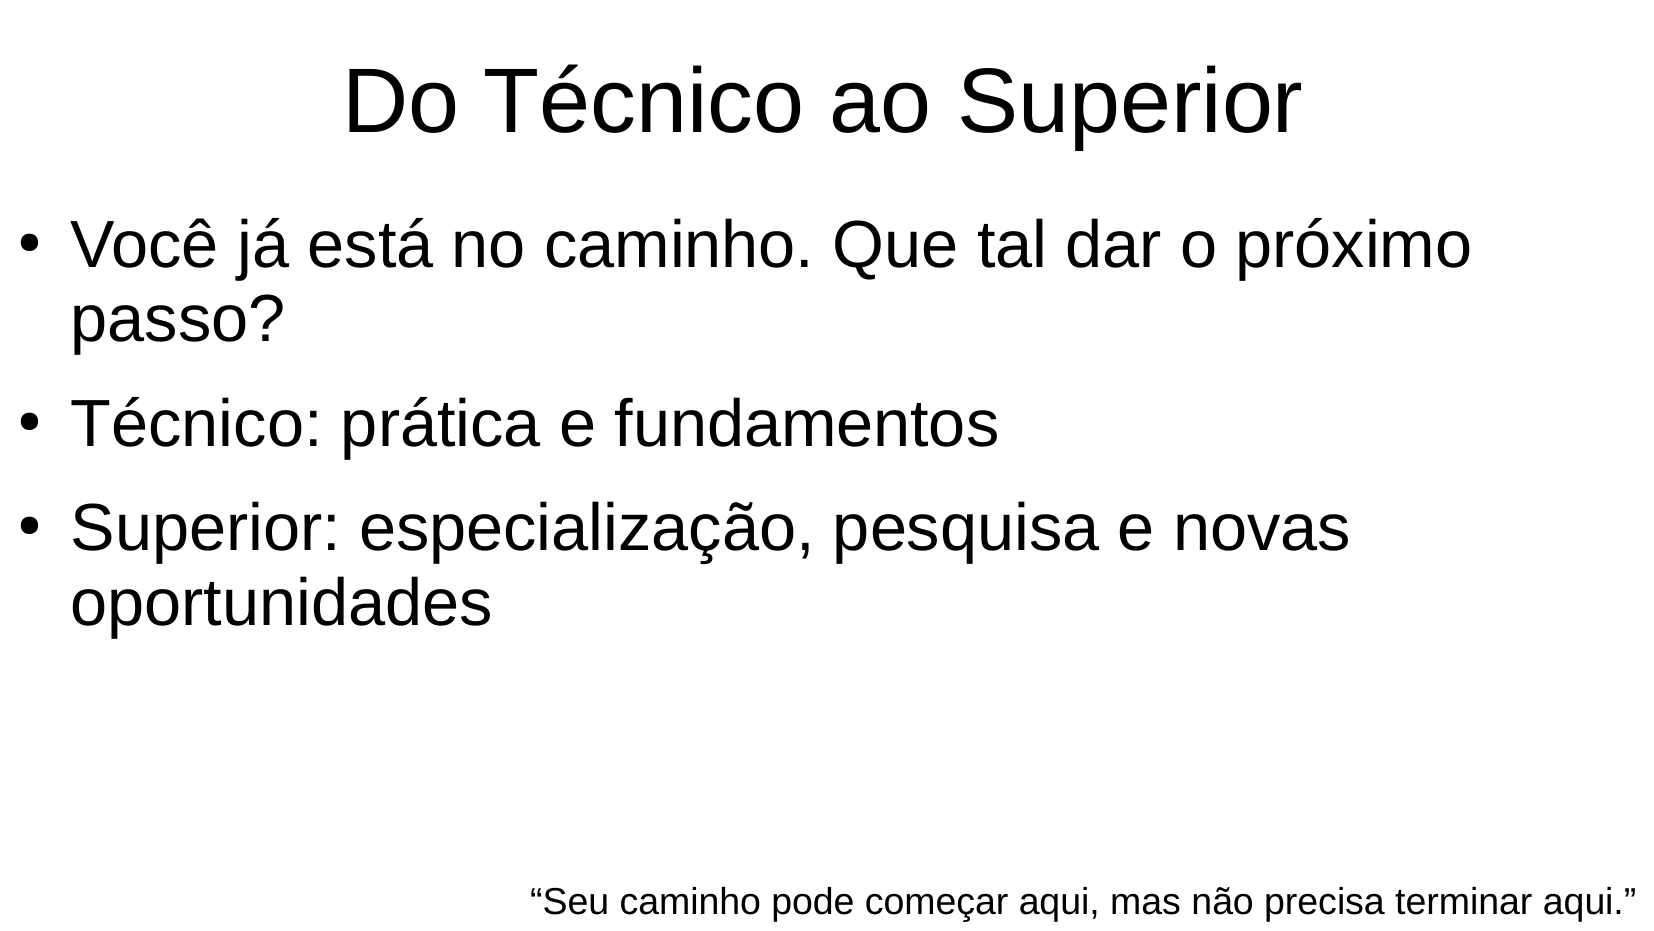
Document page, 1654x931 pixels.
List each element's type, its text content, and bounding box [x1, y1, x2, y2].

list Você já está no caminho. Que tal dar o próximo passo? Técnico: prática e fundamentos Superior: especialização, pesquisa e novas oportunidades [0, 206, 1654, 848]
text_box “Seu caminho pode começar aqui, mas não precisa terminar aqui.” [515, 873, 1654, 931]
title Do Técnico ao Superior [0, 23, 1654, 179]
